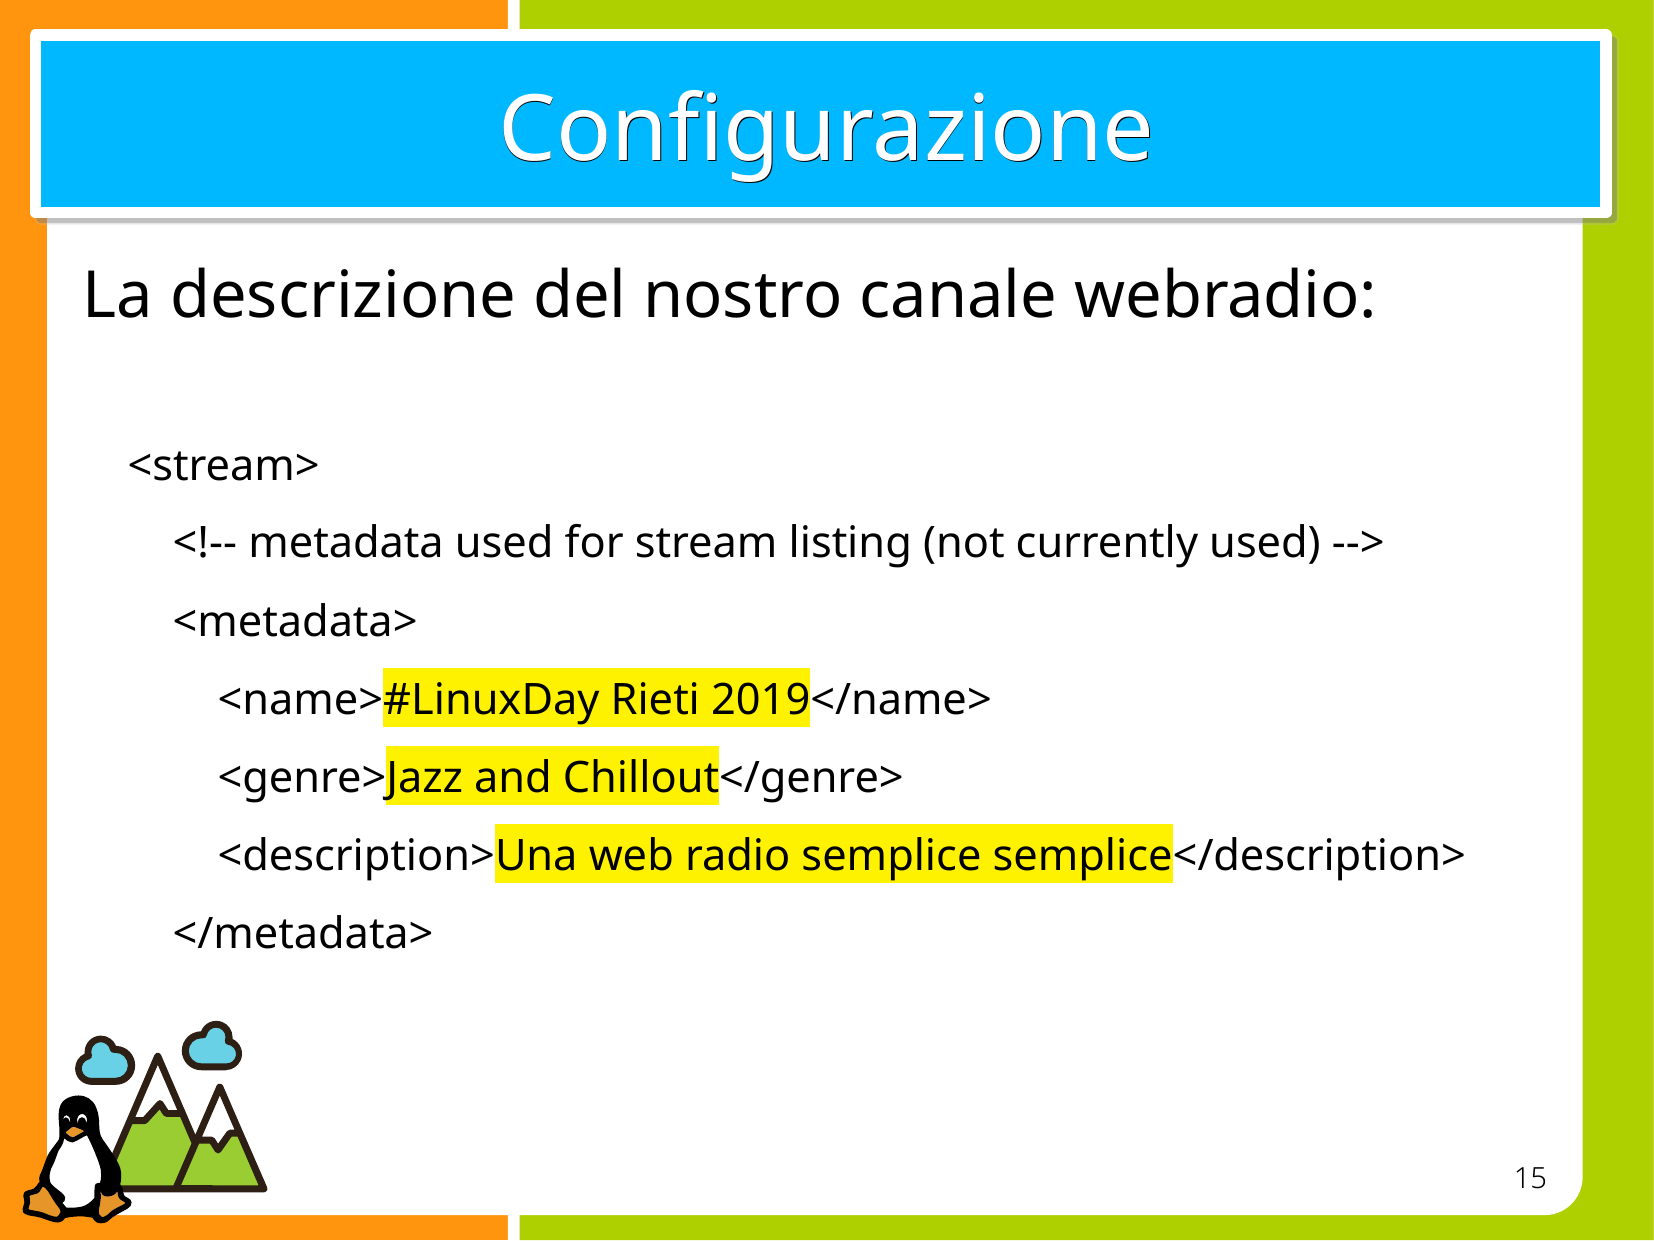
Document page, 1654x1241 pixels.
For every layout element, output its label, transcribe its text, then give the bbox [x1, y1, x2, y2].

list La descrizione del nostro canale webradio: <stream> <!-- metadata used for stream listing (not currently used) --> <metadata> <name>#LinuxDay Rieti 2019</name> <genre>Jazz and Chillout</genre> <description>Una web radio semplice semplice</description> </metadata> [82, 248, 1538, 968]
title Configurazione [82, 49, 1571, 201]
